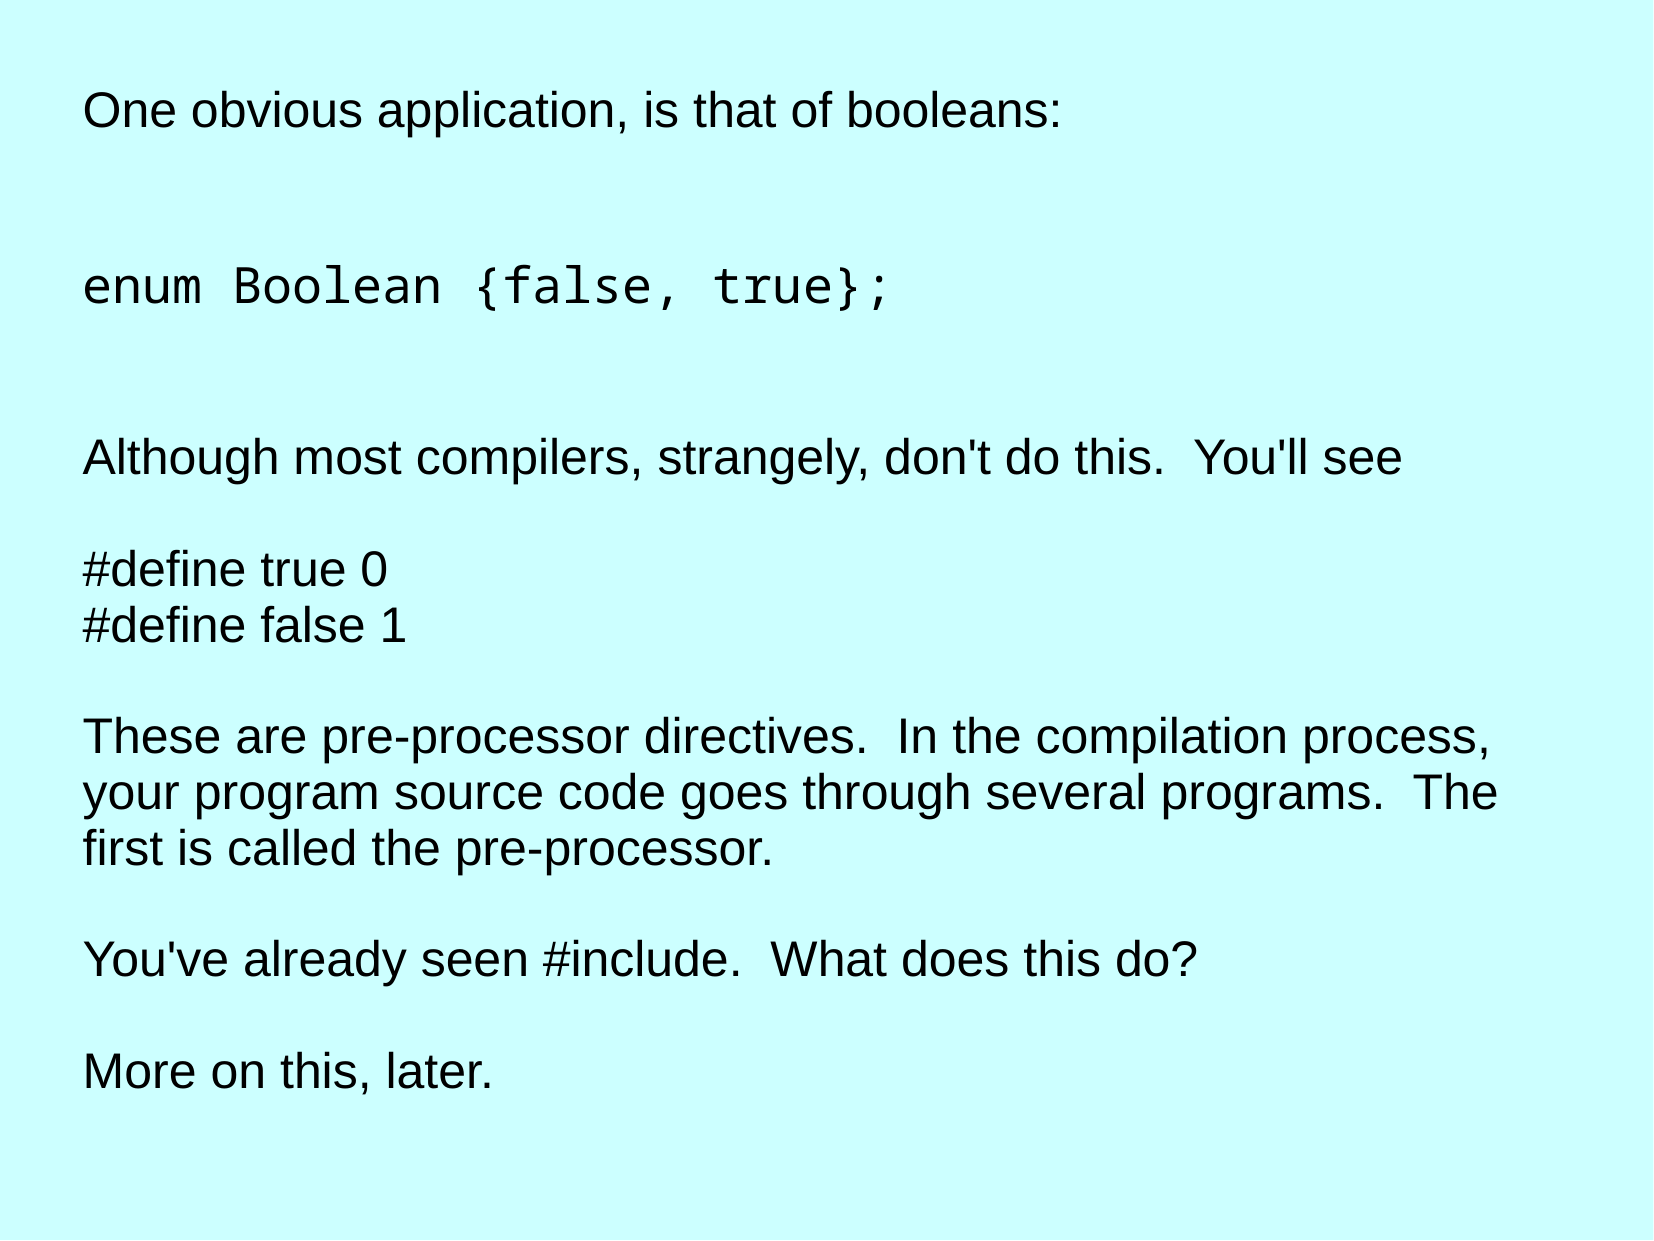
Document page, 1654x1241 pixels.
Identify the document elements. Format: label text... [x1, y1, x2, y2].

subtitle One obvious application, is that of booleans: enum Boolean {false, true}; Although most compilers, strangely, don't do this. You'll see #define true 0 #define false 1 These are pre-processor directives. In the compilation process, your program source code goes through several programs. The first is called the pre-processor. You've already seen #include. What does this do? More on this, later. [82, 82, 1583, 1158]
